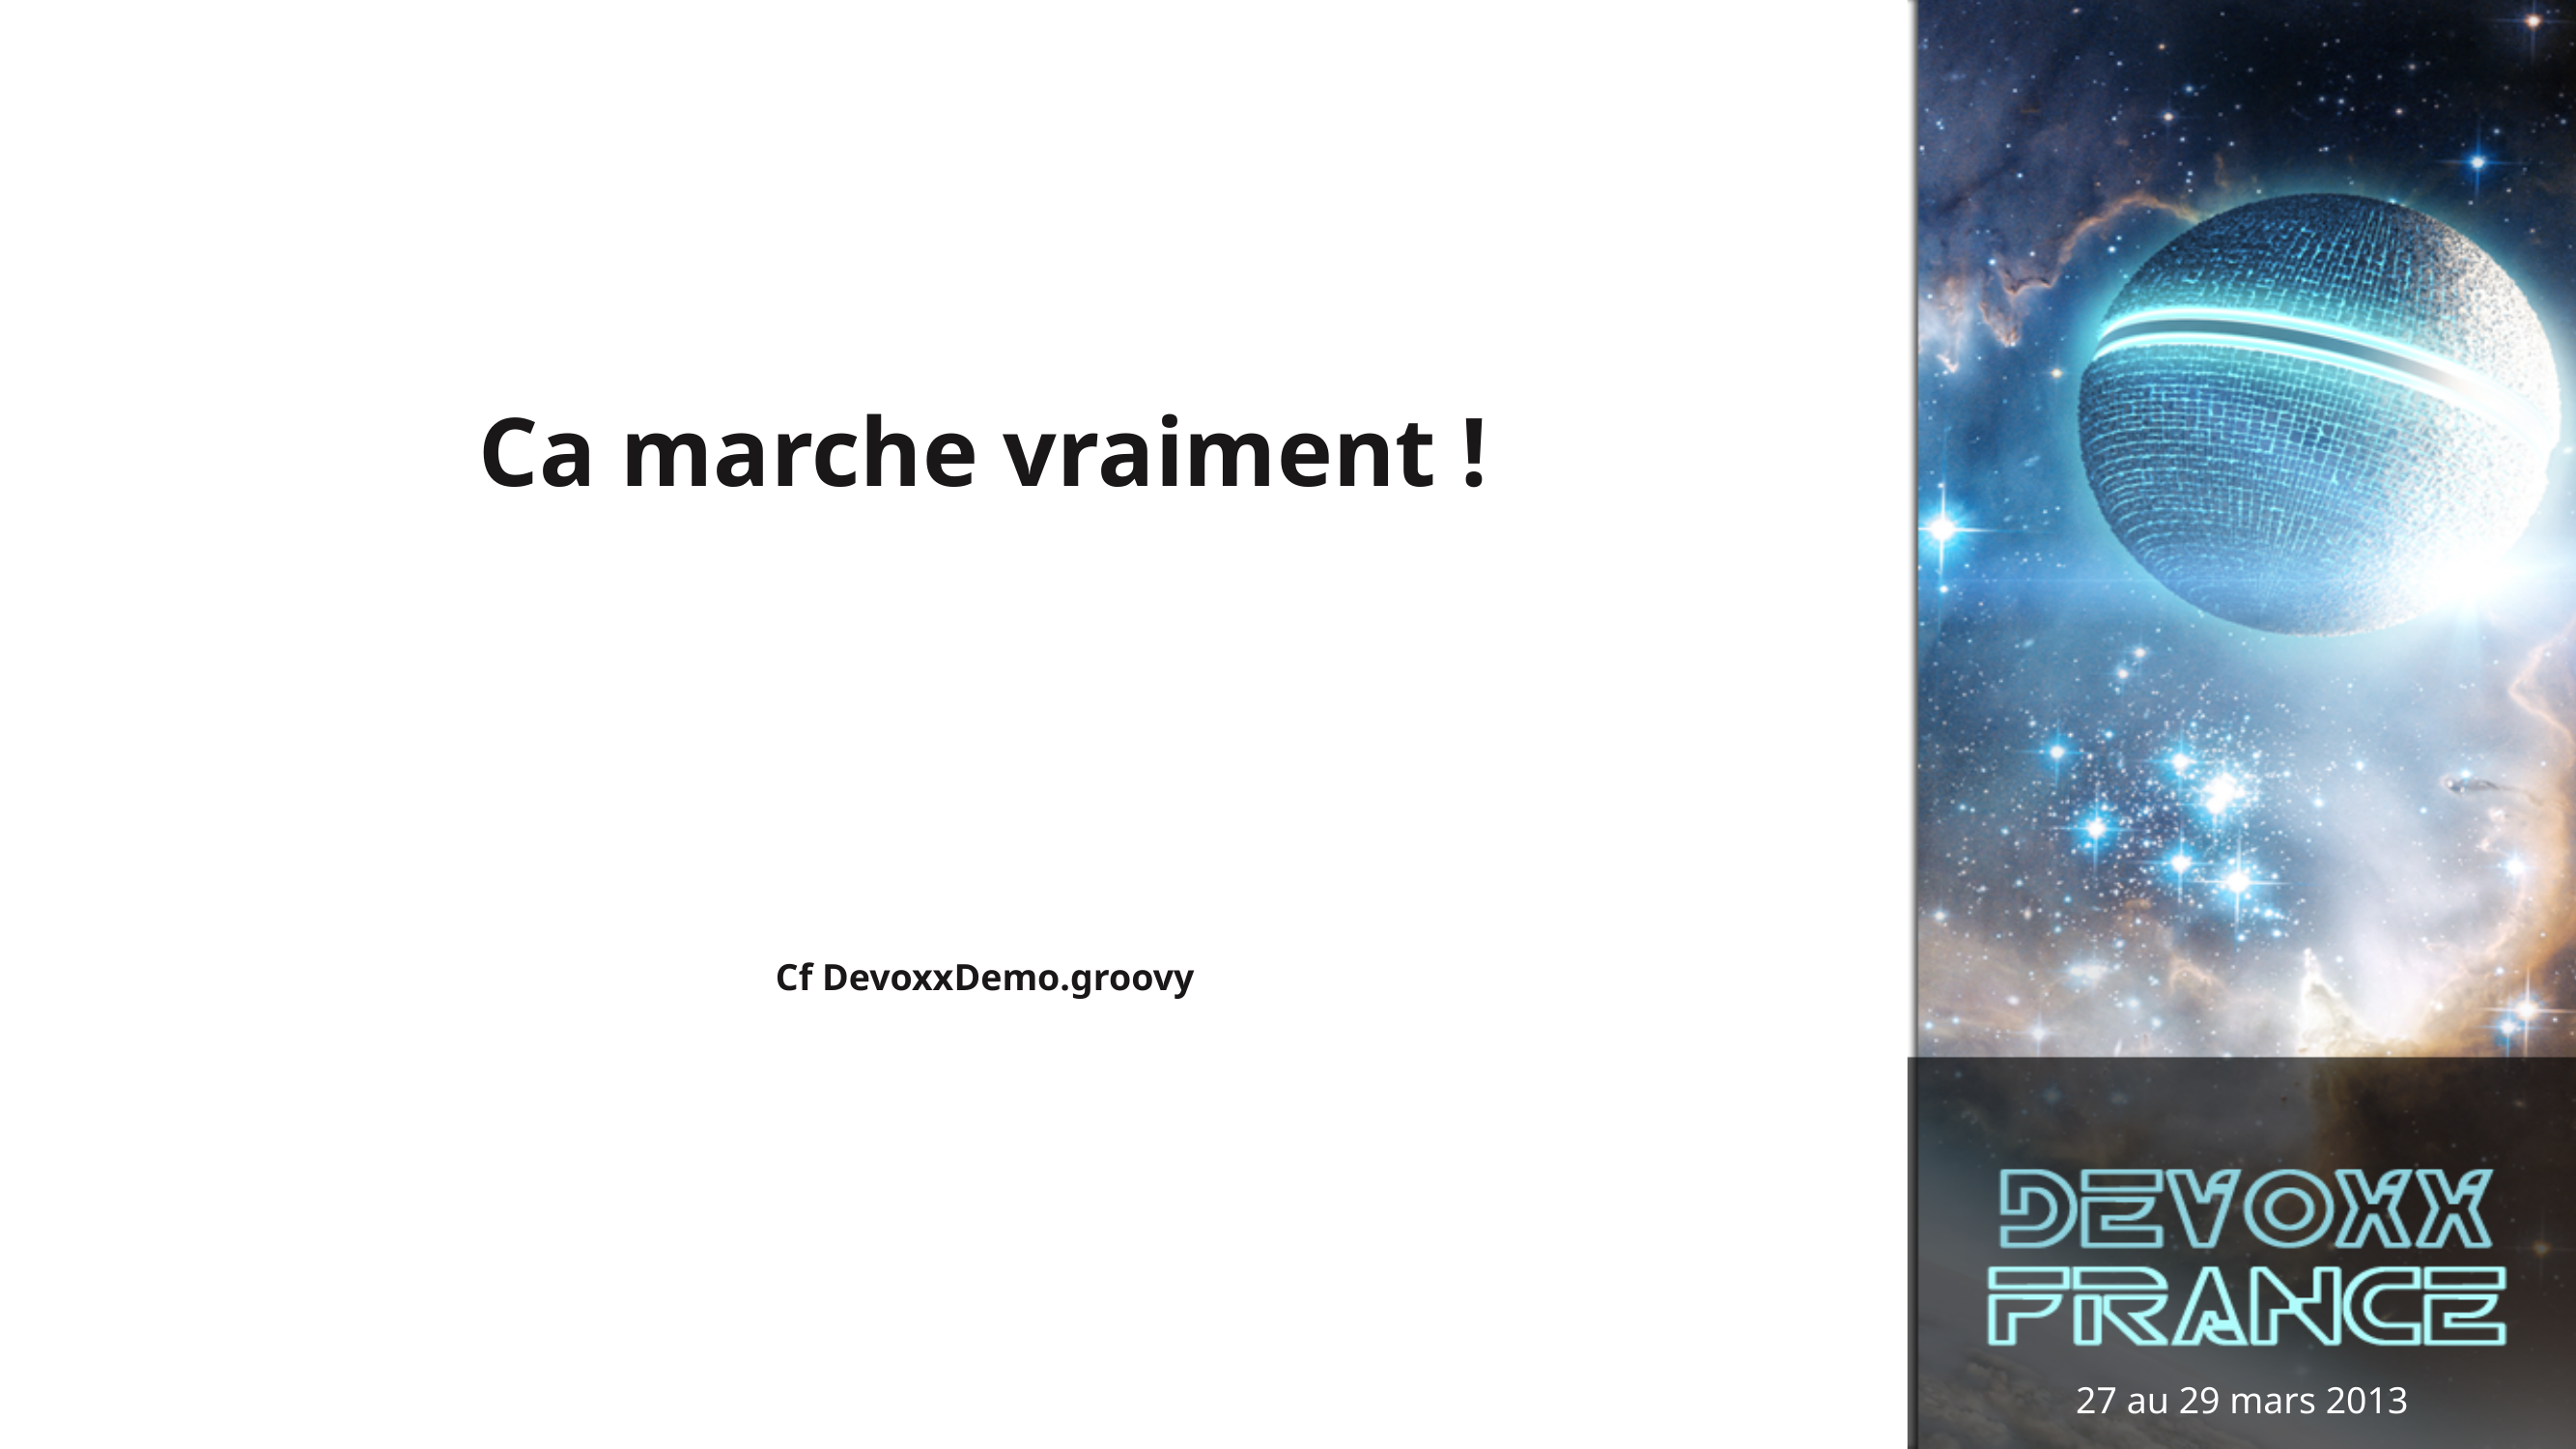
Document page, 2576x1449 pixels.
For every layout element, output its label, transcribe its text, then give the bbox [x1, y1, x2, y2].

picture [1907, 0, 2576, 1449]
list Cf DevoxxDemo.groovy [354, 946, 1616, 1406]
title Ca marche vraiment ! [171, 23, 1798, 513]
